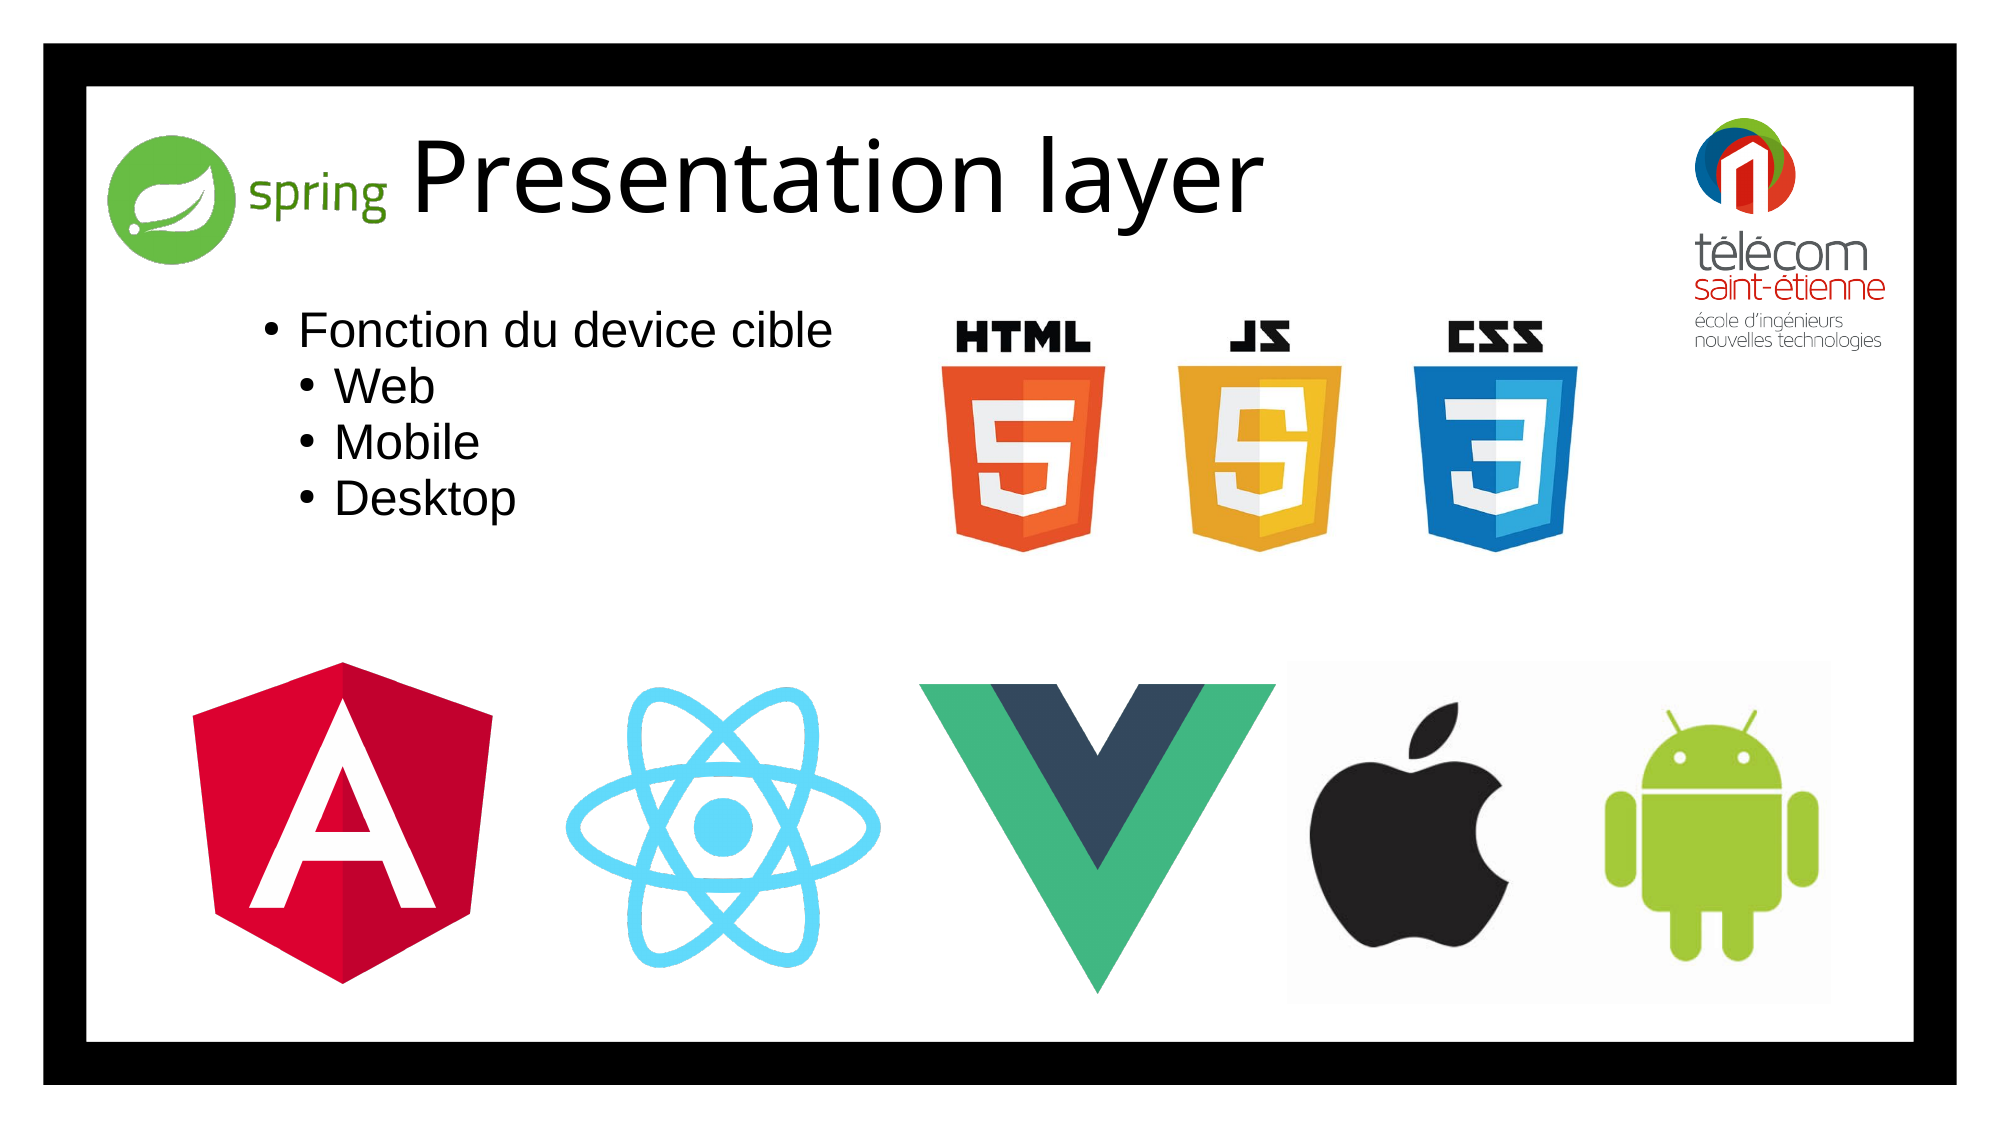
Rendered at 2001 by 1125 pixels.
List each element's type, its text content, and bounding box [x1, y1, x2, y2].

picture [938, 307, 1583, 556]
picture [106, 129, 390, 272]
text_box Fonction du device cible Web Mobile Desktop [248, 295, 1571, 534]
picture [1287, 661, 1831, 1004]
picture [141, 614, 1276, 1019]
title Presentation layer [389, 105, 1869, 272]
picture [1695, 118, 1885, 351]
